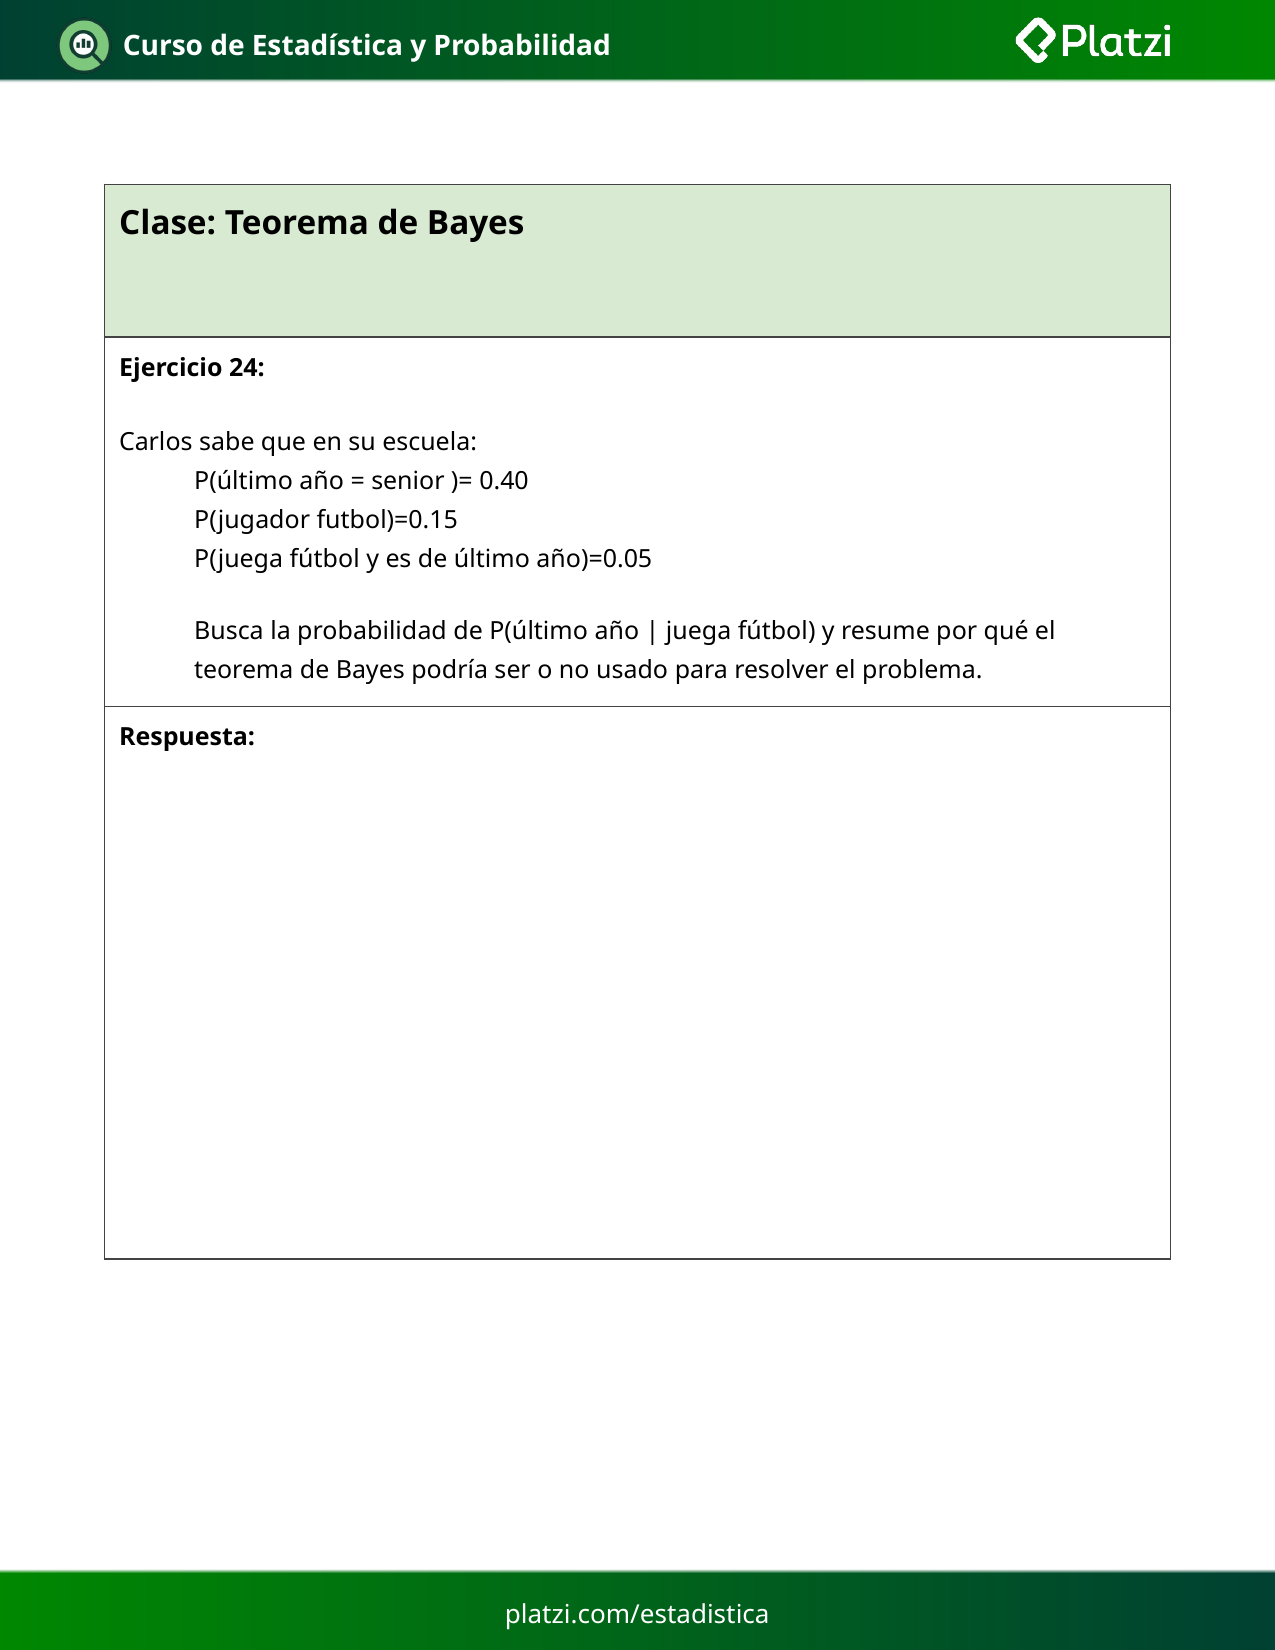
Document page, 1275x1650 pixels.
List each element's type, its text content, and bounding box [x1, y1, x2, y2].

table_cell Respuesta: [105, 707, 1170, 1258]
title Curso de Estadística y Probabilidad [101, 6, 976, 86]
picture [0, 0, 1275, 1650]
subtitle platzi.com/estadistica [200, 1571, 1075, 1650]
table_header Clase: Teorema de Bayes [105, 185, 1170, 336]
table_cell Ejercicio 24: Carlos sabe que en su escuela: P(último año = senior )= 0.40 P(jugador futbol)=0.15 P(juega fútbol y es de último año)=0.05 Busca la probabilidad de P(último año | juega fútbol) y resume por qué el teorema de Bayes podría ser o no usado para resolver el problema. [105, 338, 1170, 706]
